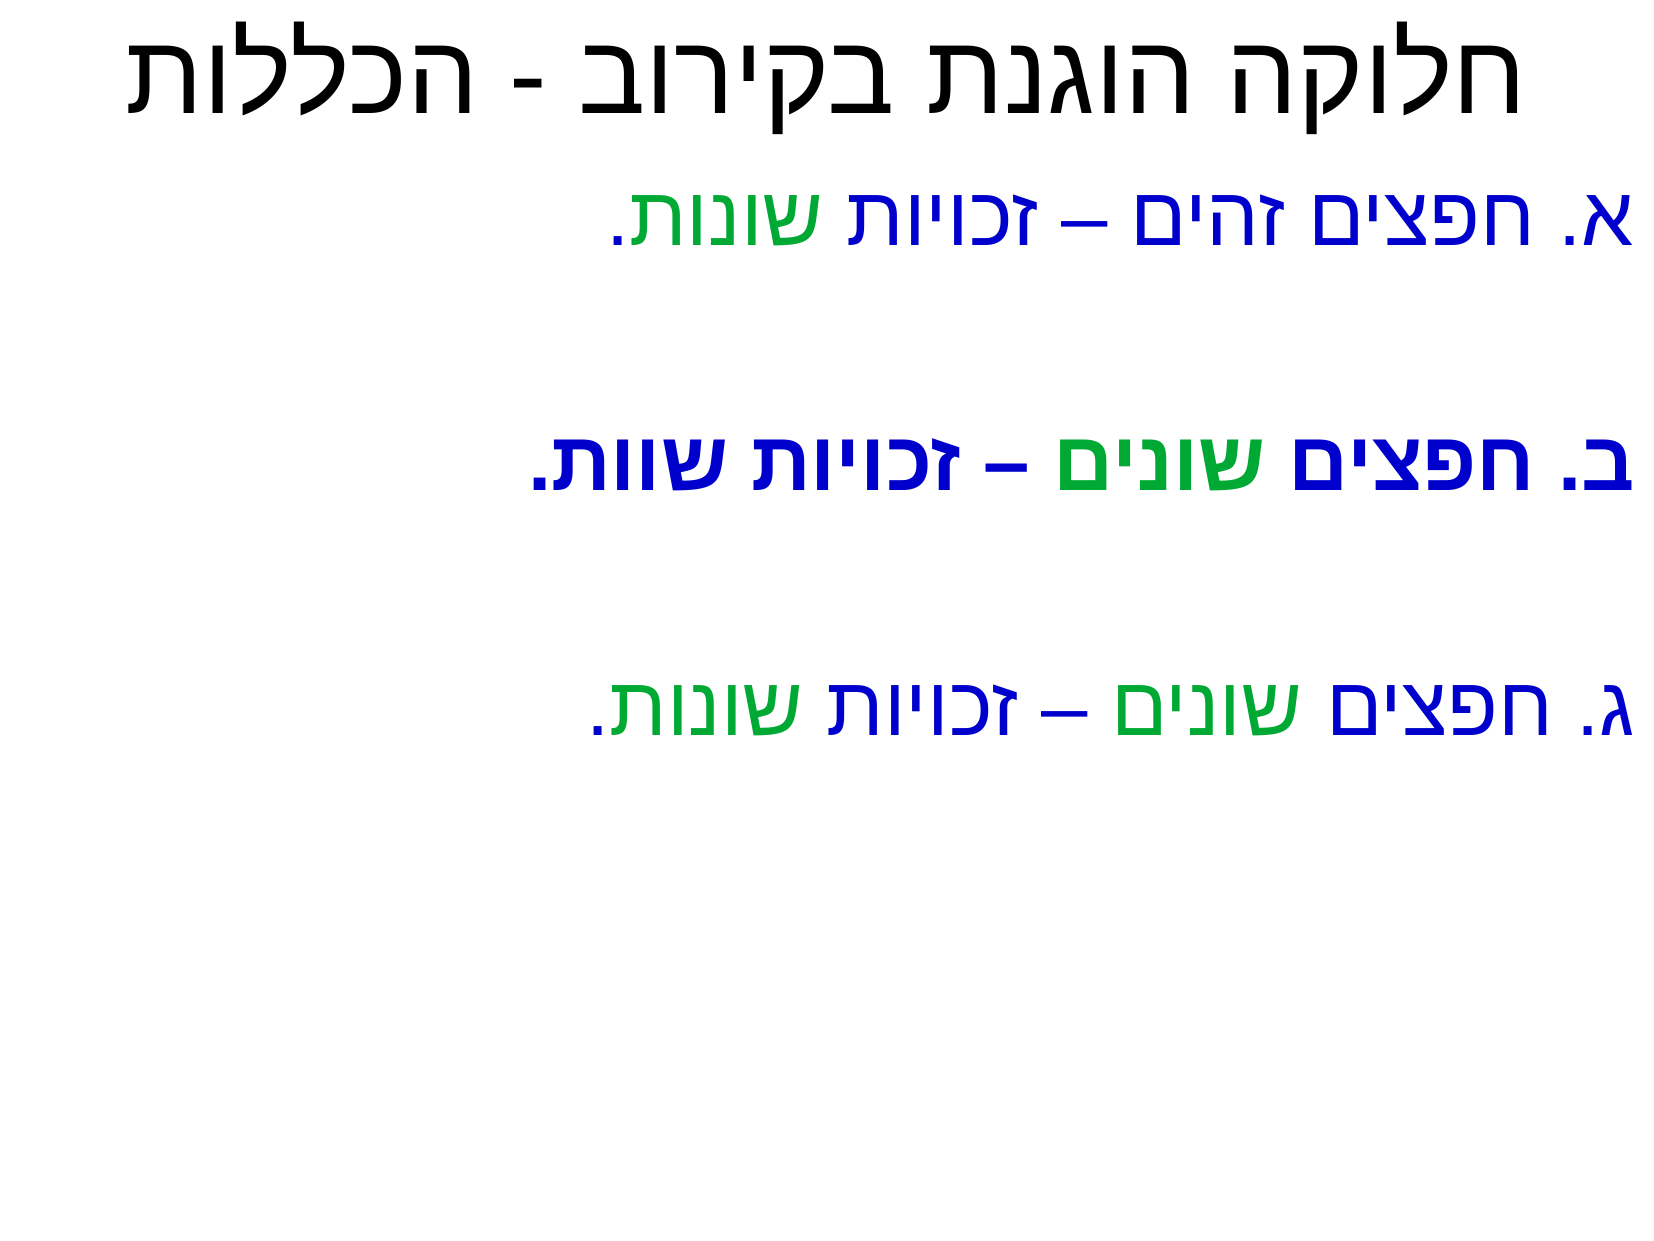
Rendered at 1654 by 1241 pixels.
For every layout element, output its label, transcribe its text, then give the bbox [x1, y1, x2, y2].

title חלוקה הוגנת בקירוב - הכללות [0, 0, 1654, 151]
list א. חפצים זהים – זכויות שונות. ב. חפצים שונים – זכויות שוות. ג. חפצים שונים – זכויות שונות. [0, 170, 1636, 796]
